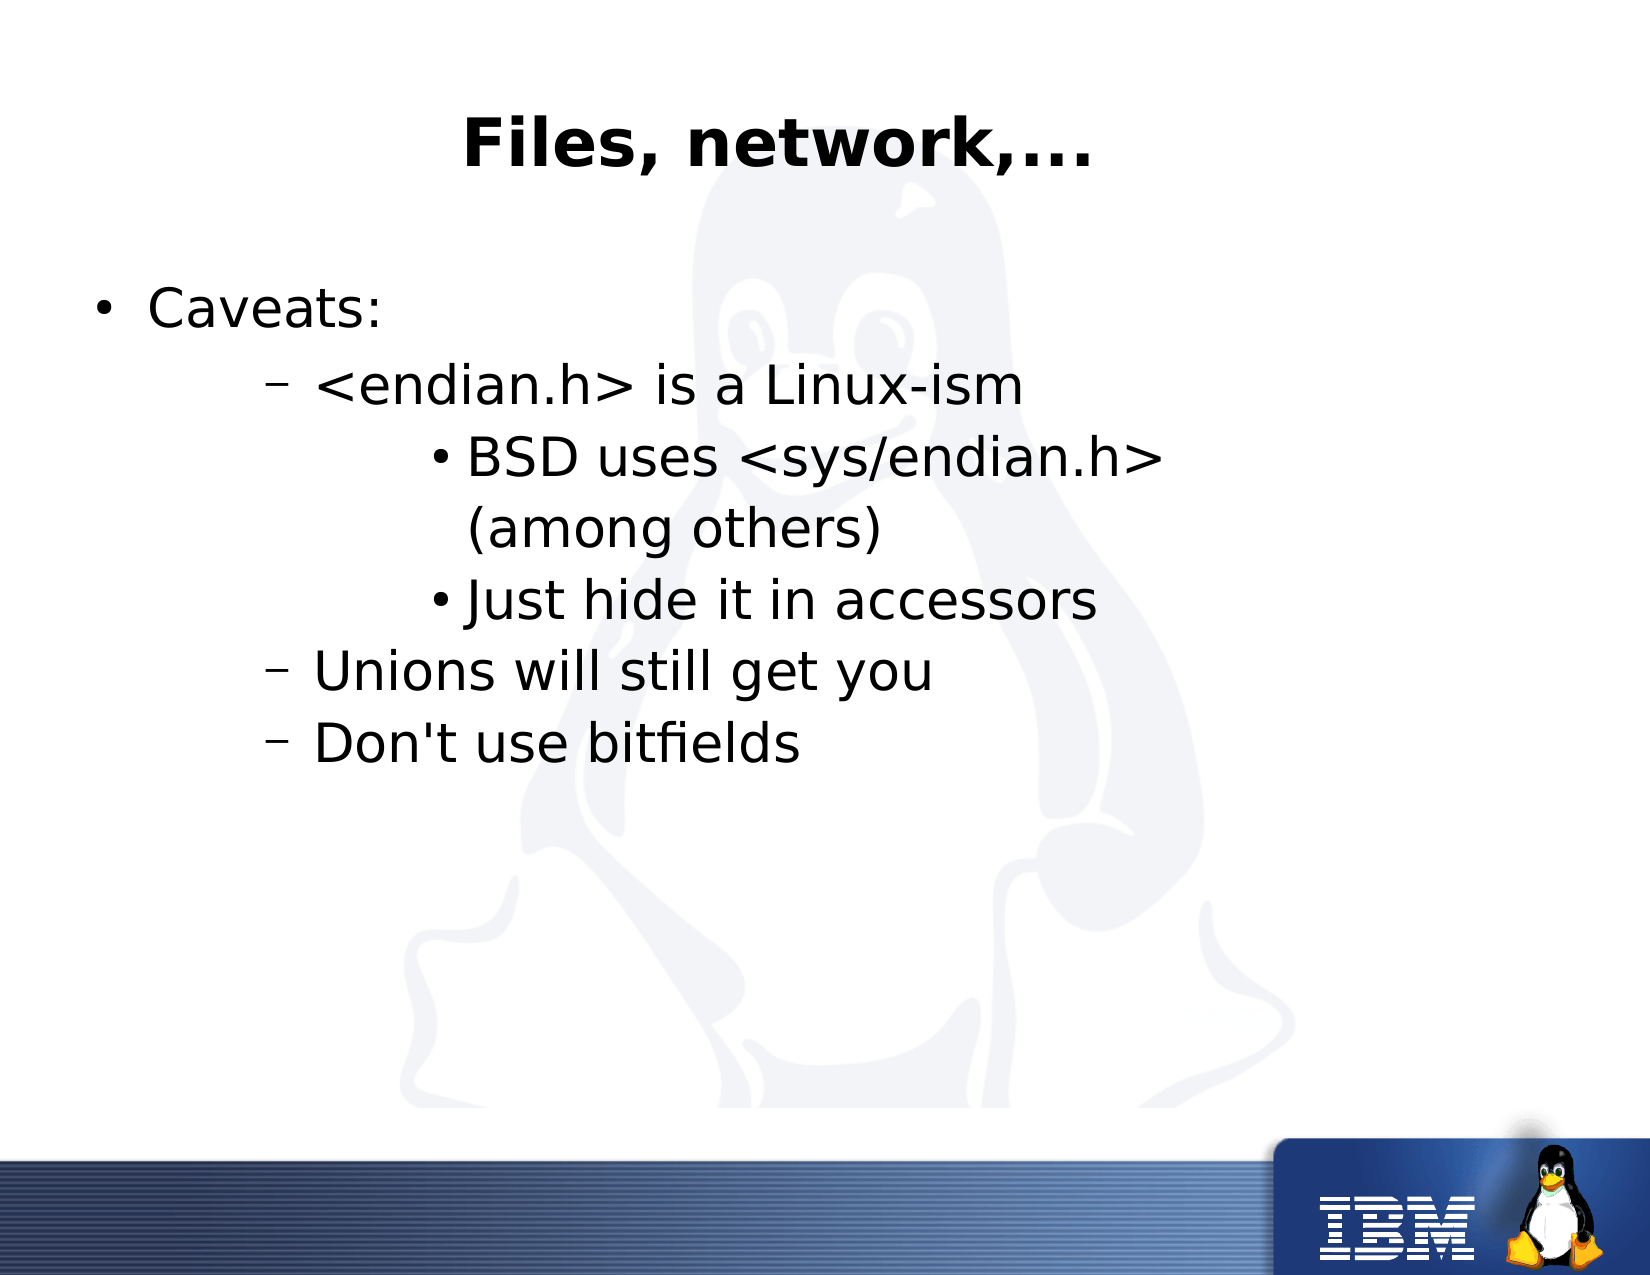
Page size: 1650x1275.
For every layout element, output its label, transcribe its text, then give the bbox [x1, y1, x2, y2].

list Caveats: <endian.h> is a Linux-ism BSD uses <sys/endian.h> (among others) Just hide it in accessors Unions will still get you Don't use bitfields [76, 277, 1457, 1171]
title Files, network,... [76, 76, 1457, 211]
